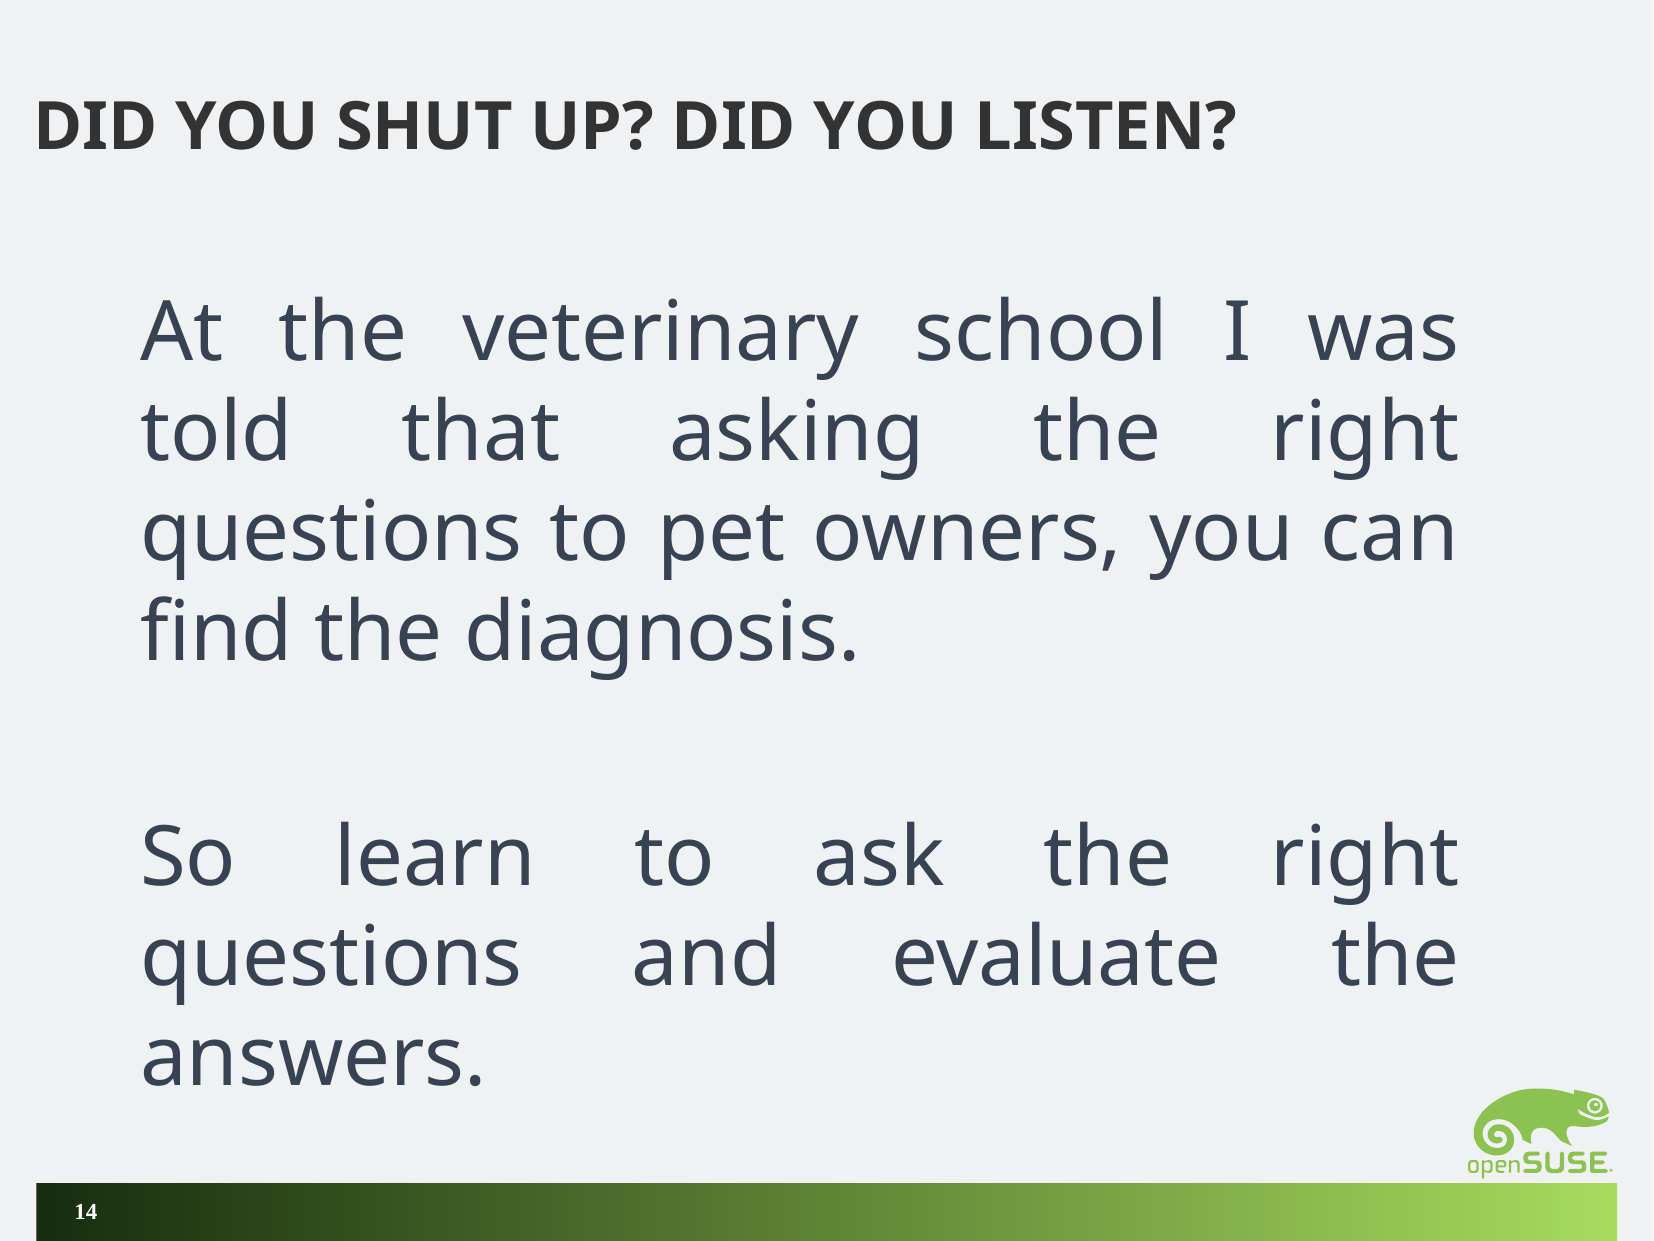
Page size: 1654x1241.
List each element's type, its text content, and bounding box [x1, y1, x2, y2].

picture [0, 0, 1654, 1241]
text_box At the veterinary school I was told that asking the right questions to pet owners, you can find the diagnosis. So learn to ask the right questions and evaluate the answers. Then use the edification technique. [125, 262, 1476, 1143]
title DID YOU SHUT UP? DID YOU LISTEN? [33, 49, 1638, 198]
